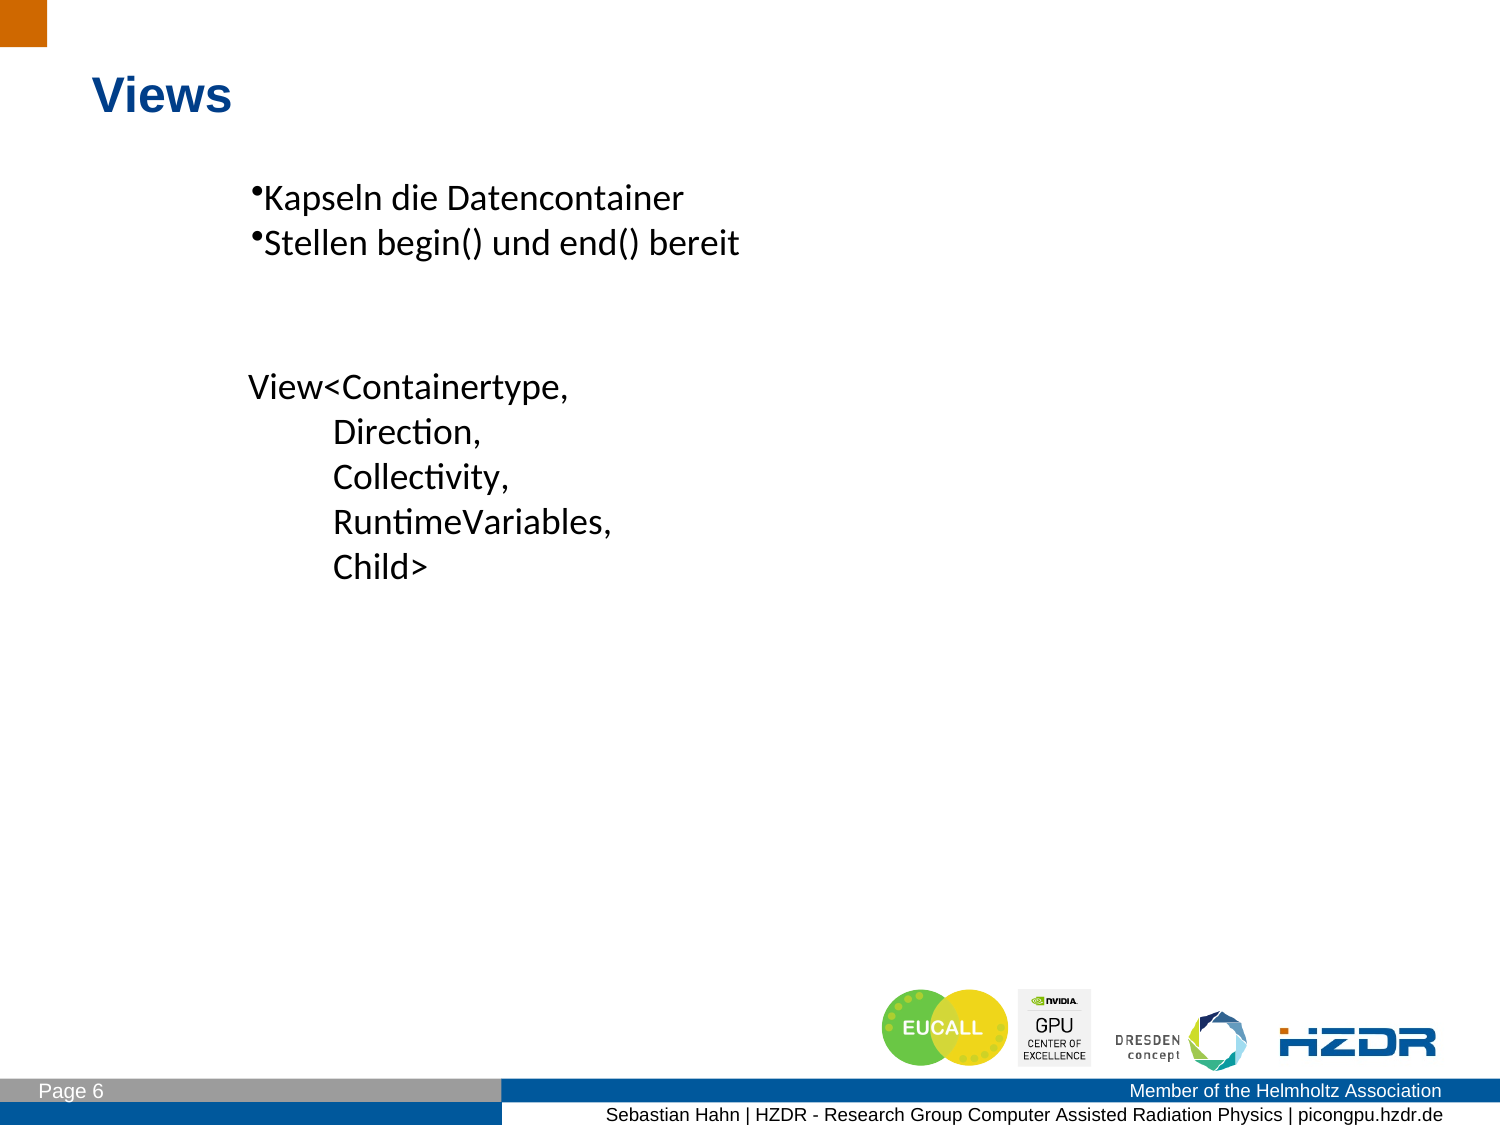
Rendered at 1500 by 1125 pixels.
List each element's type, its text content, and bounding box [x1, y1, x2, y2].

picture [874, 980, 1099, 1075]
picture [1116, 1011, 1247, 1071]
text_box View<Containertype, Direction, Collectivity, RuntimeVariables, Child> [233, 354, 1418, 595]
picture [1257, 1011, 1453, 1073]
list Views [76, 54, 1424, 209]
text_box Kapseln die Datencontainer Stellen begin() und end() bereit [236, 165, 872, 316]
